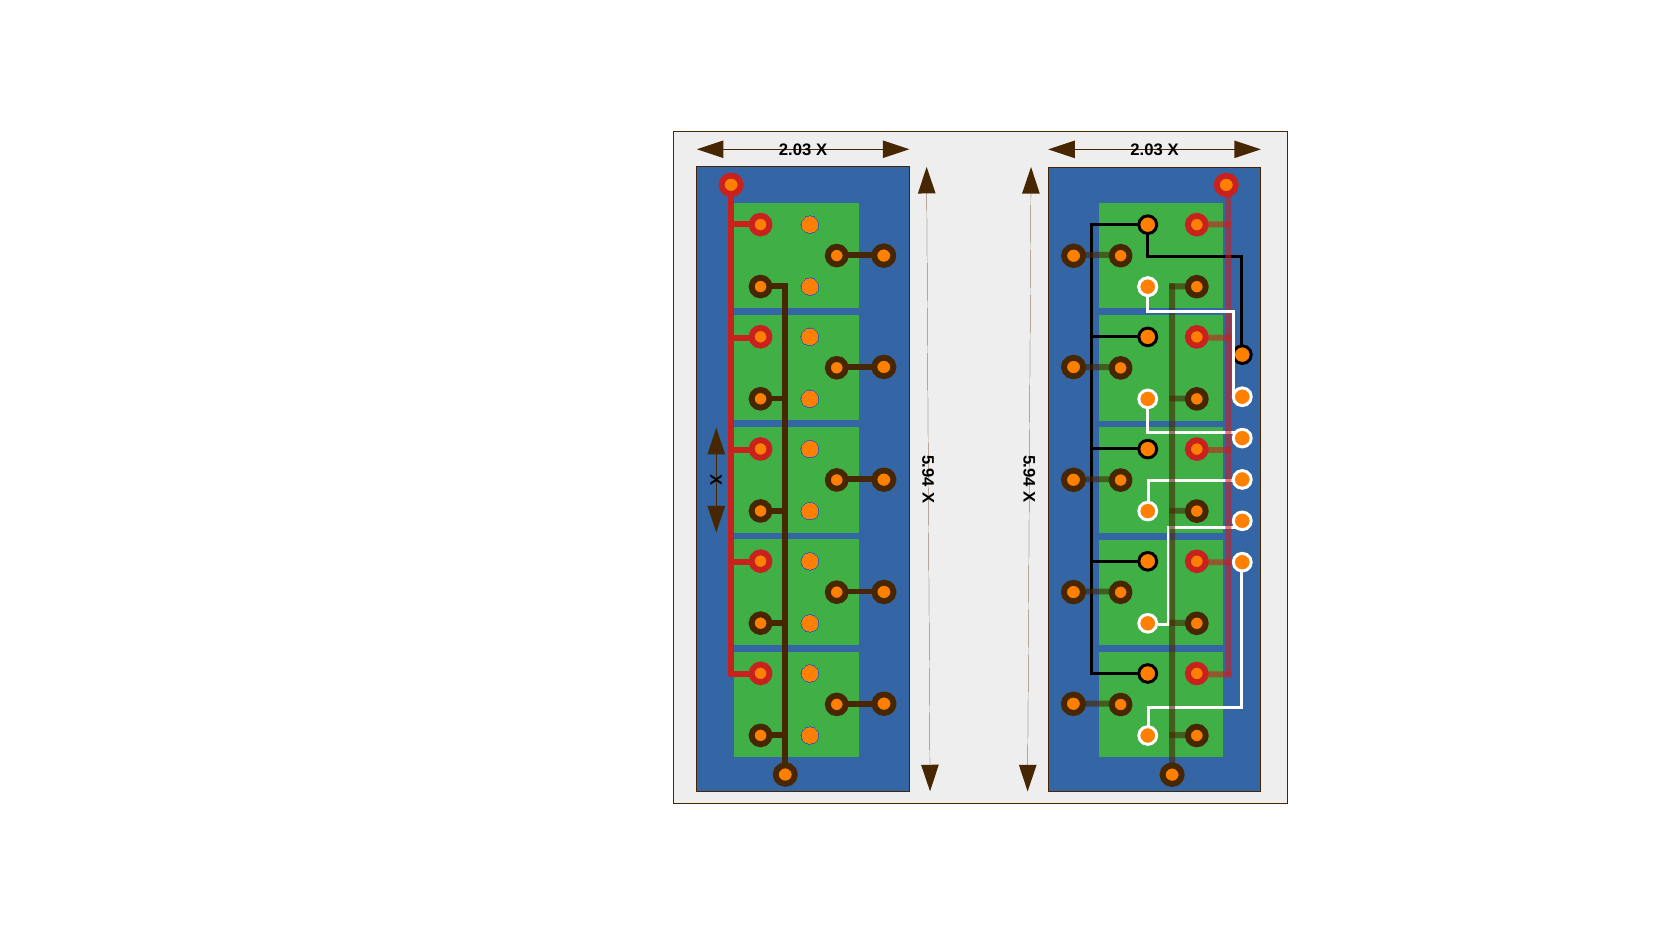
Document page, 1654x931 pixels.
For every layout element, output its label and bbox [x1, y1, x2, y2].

text_box [673, 131, 1288, 804]
